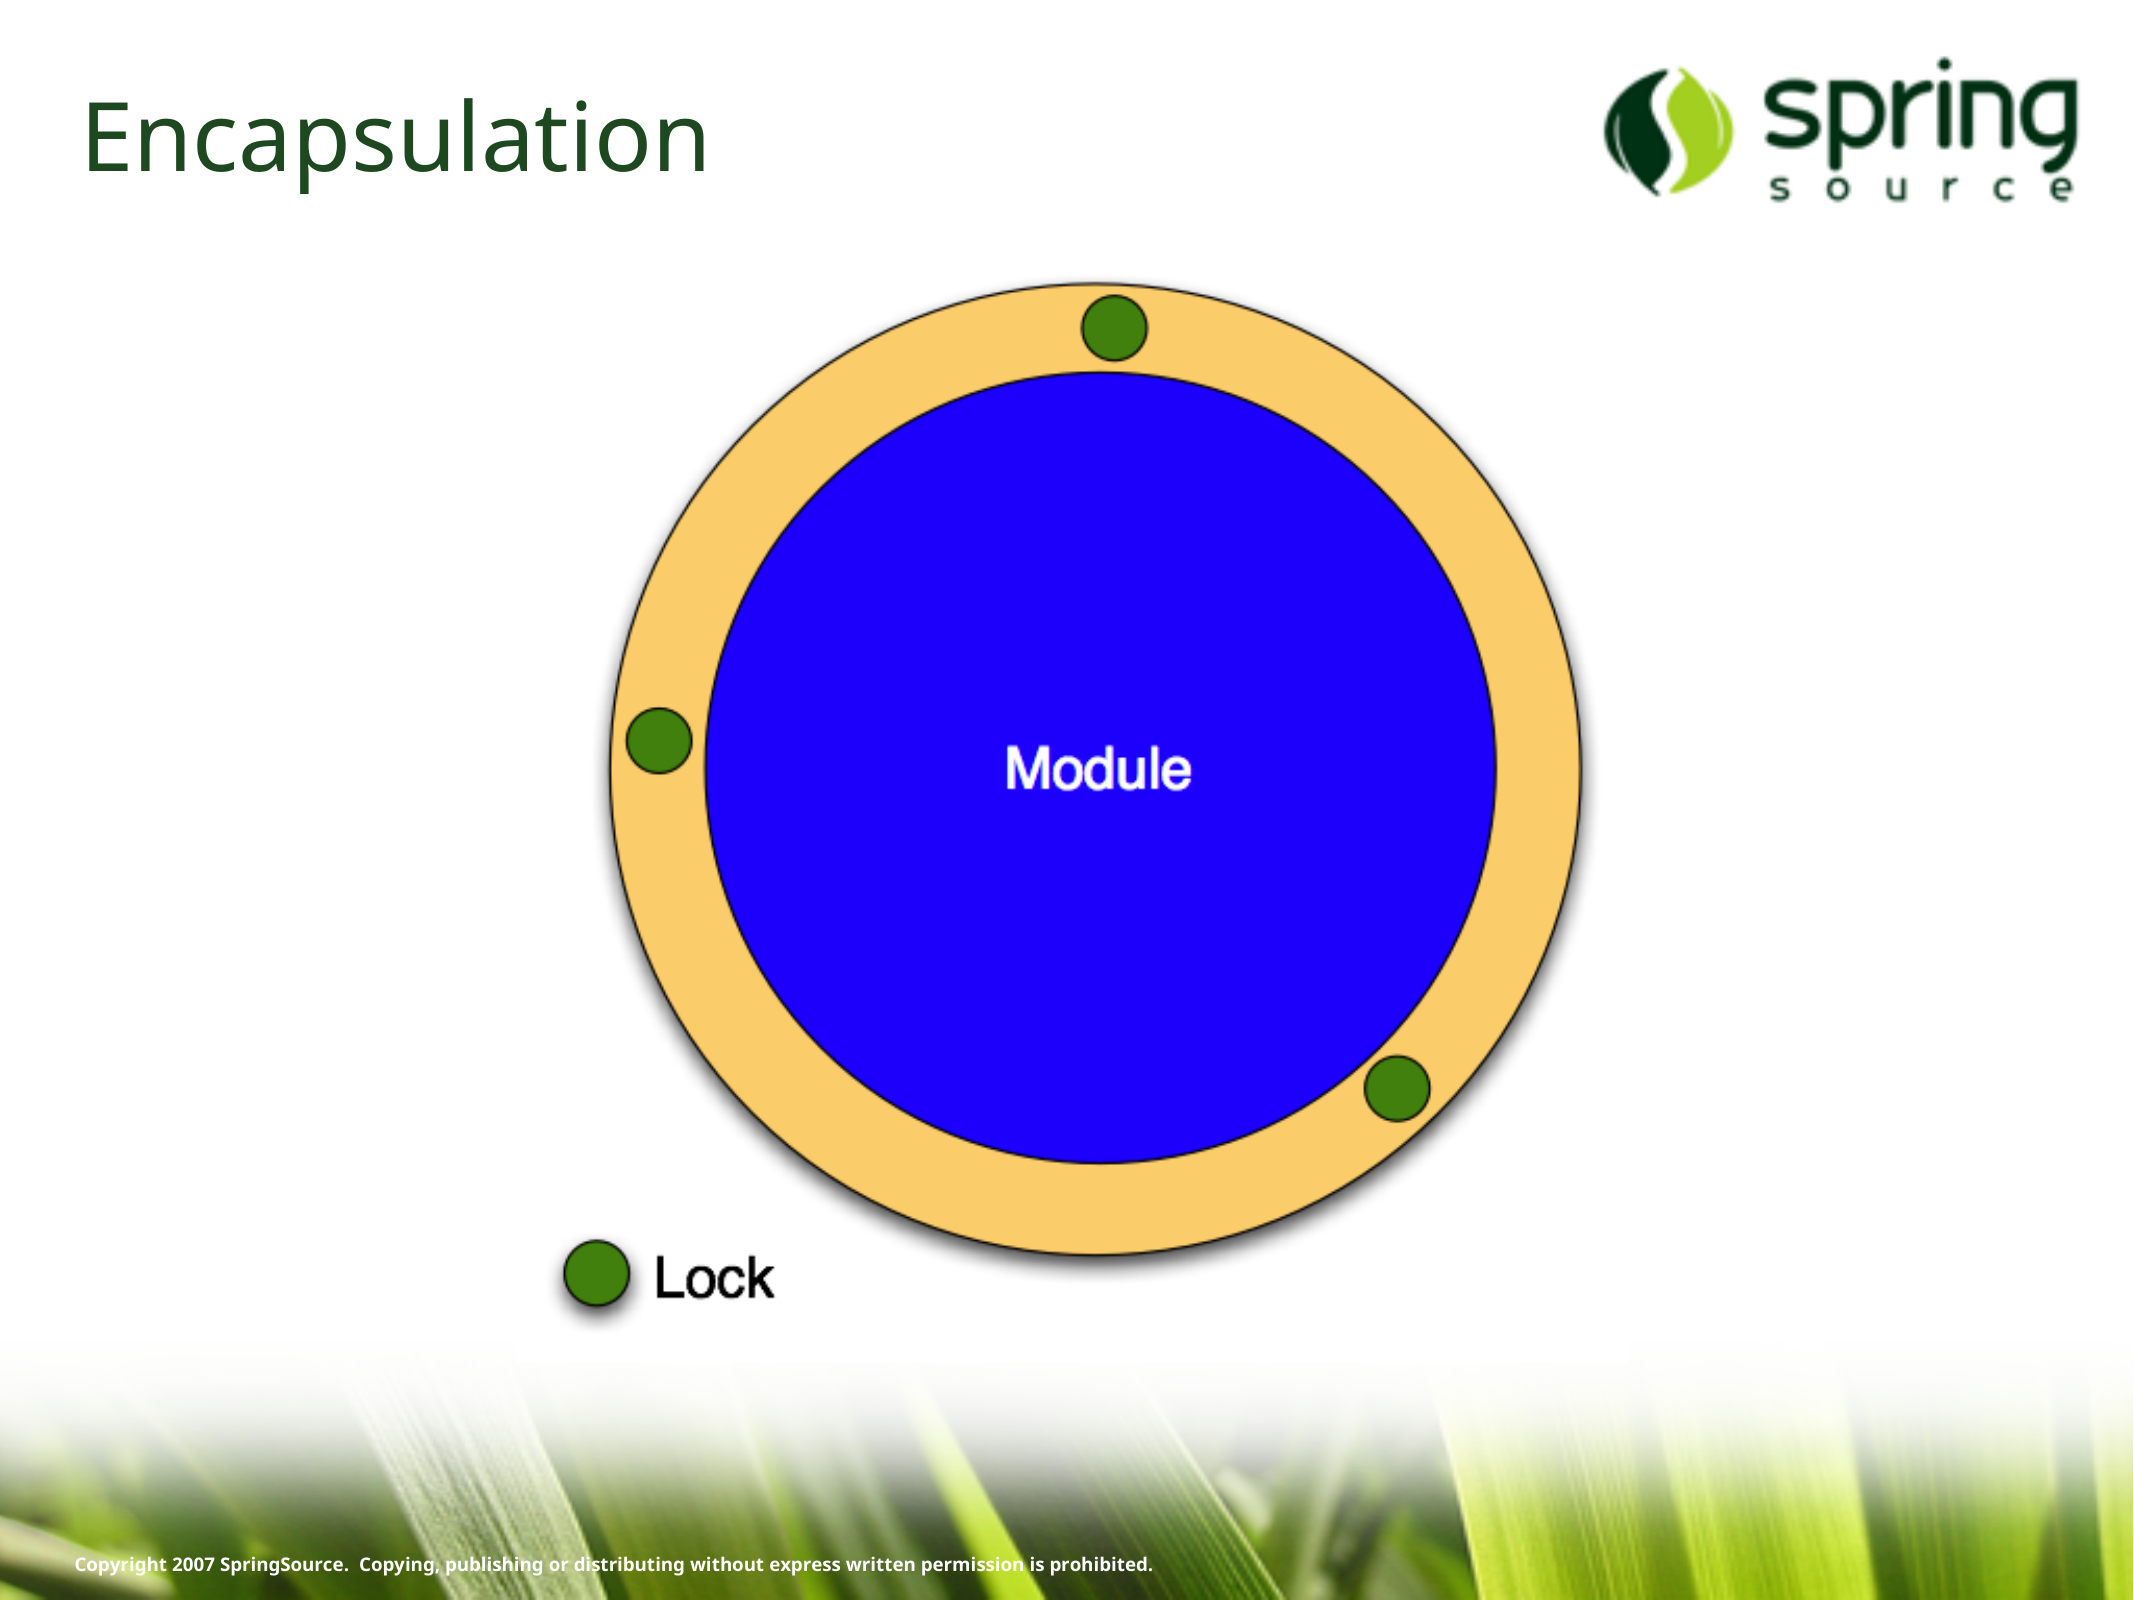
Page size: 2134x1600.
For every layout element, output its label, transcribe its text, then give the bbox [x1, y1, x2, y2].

title Encapsulation [80, 8, 1548, 261]
picture [1555, 46, 2134, 224]
picture [0, 245, 2134, 1600]
